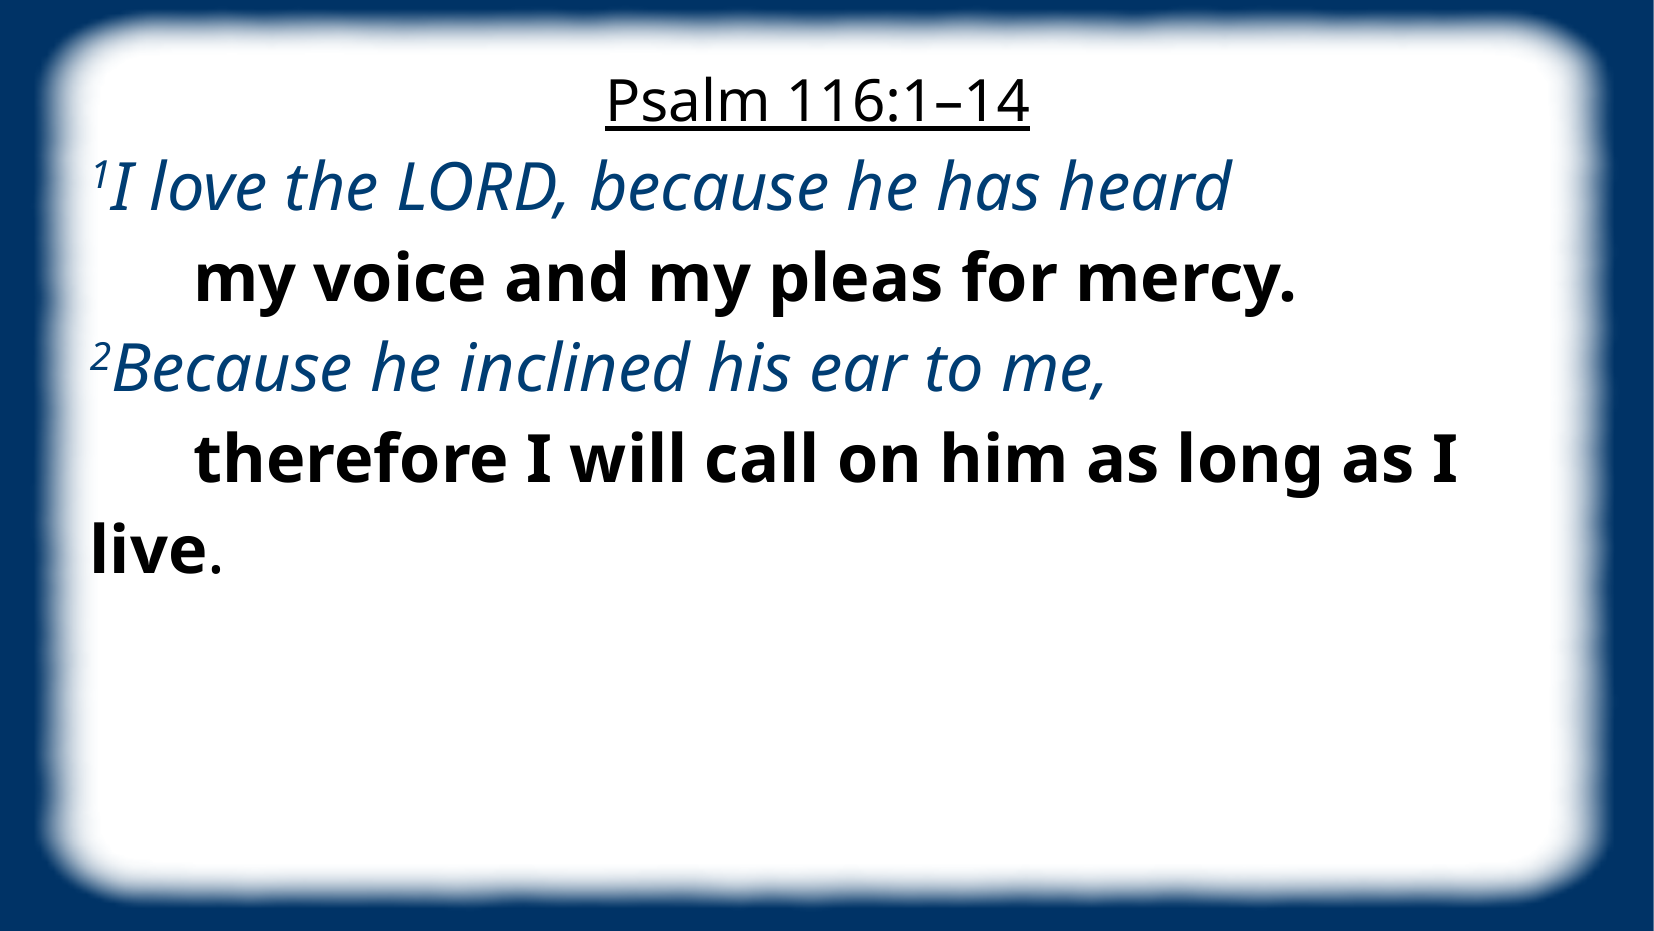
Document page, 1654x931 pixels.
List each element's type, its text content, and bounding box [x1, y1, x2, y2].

text_box Psalm 116:1–14 1I love the LORD, because he has heard my voice and my pleas for mercy. 2Because he inclined his ear to me, therefore I will call on him as long as I live. [75, 52, 1561, 518]
picture [0, 0, 1654, 931]
